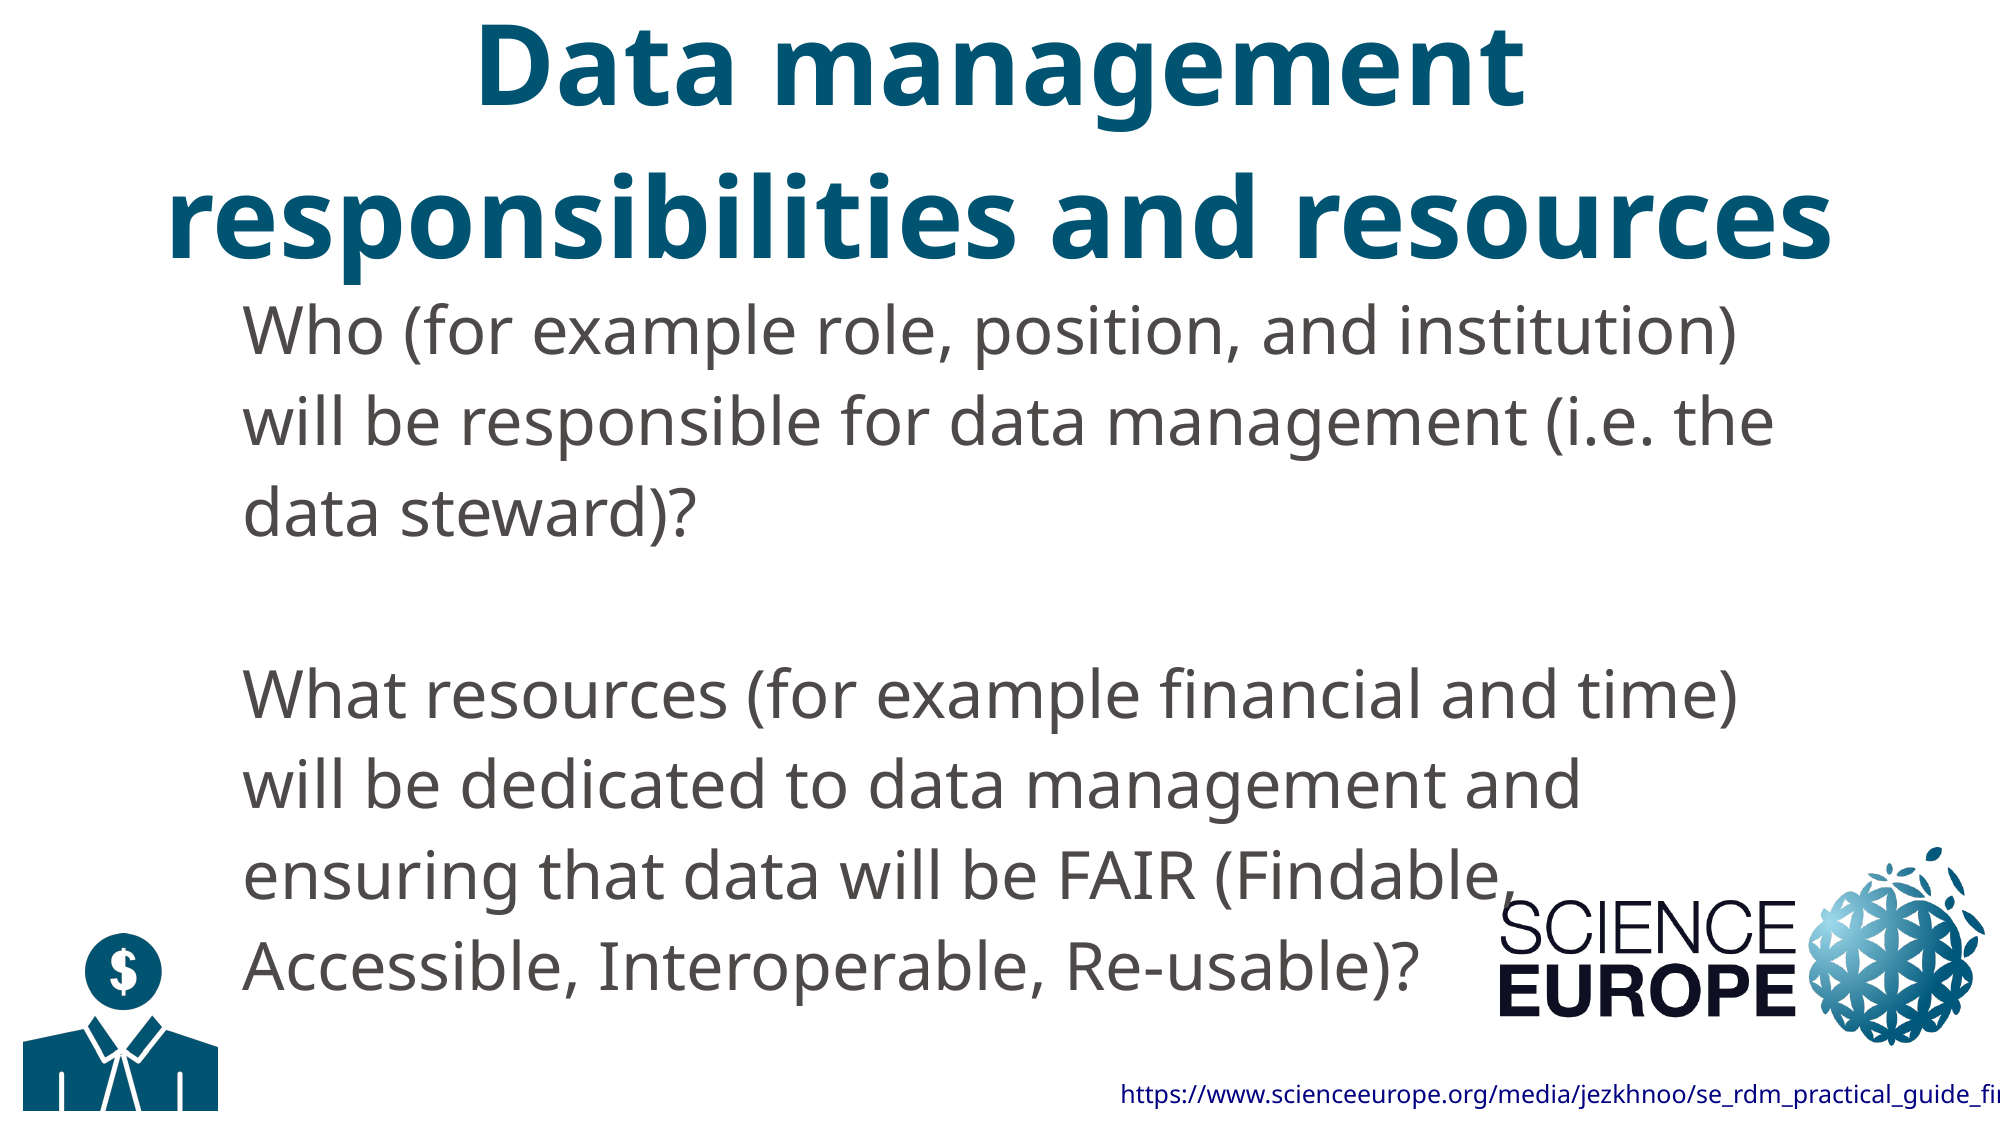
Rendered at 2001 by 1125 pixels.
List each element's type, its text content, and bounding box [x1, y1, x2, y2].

picture [178, 1072, 182, 1111]
title Data management responsibilities and resources [100, 26, 1900, 252]
picture [1961, 979, 1967, 986]
picture [1500, 847, 1985, 1046]
picture [1943, 976, 1952, 989]
picture [23, 933, 218, 1111]
picture [111, 948, 136, 995]
text_box Who (for example role, position, and institution) will be responsible for data management (i.e. the data steward)? What resources (for example financial and time) will be dedicated to data management and ensuring that data will be FAIR (Findable, Accessible, Interoperable, Re-usable)? [192, 276, 1837, 875]
text_box https://www.scienceeurope.org/media/jezkhnoo/se_rdm_practical_guide_final.pdf [1105, 1068, 1985, 1109]
picture [60, 1072, 64, 1111]
picture [1930, 995, 1942, 1009]
